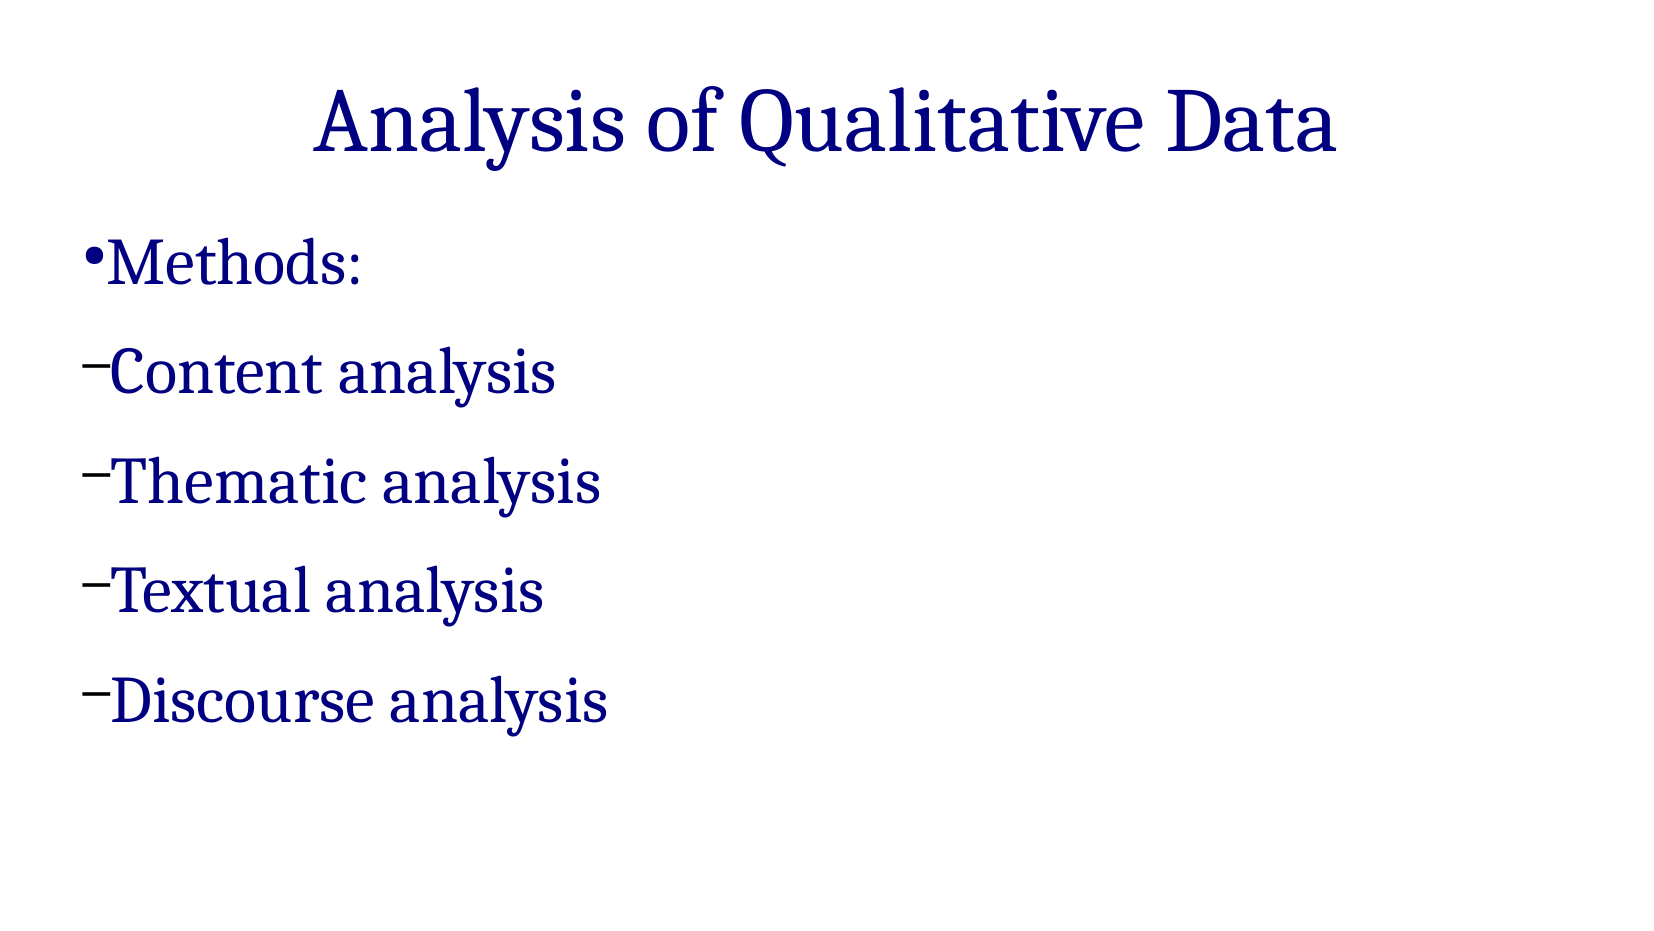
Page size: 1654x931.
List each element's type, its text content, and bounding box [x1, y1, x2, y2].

list Methods: Content analysis Thematic analysis Textual analysis Discourse analysis [82, 217, 1571, 758]
title Analysis of Qualitative Data [82, 37, 1571, 193]
